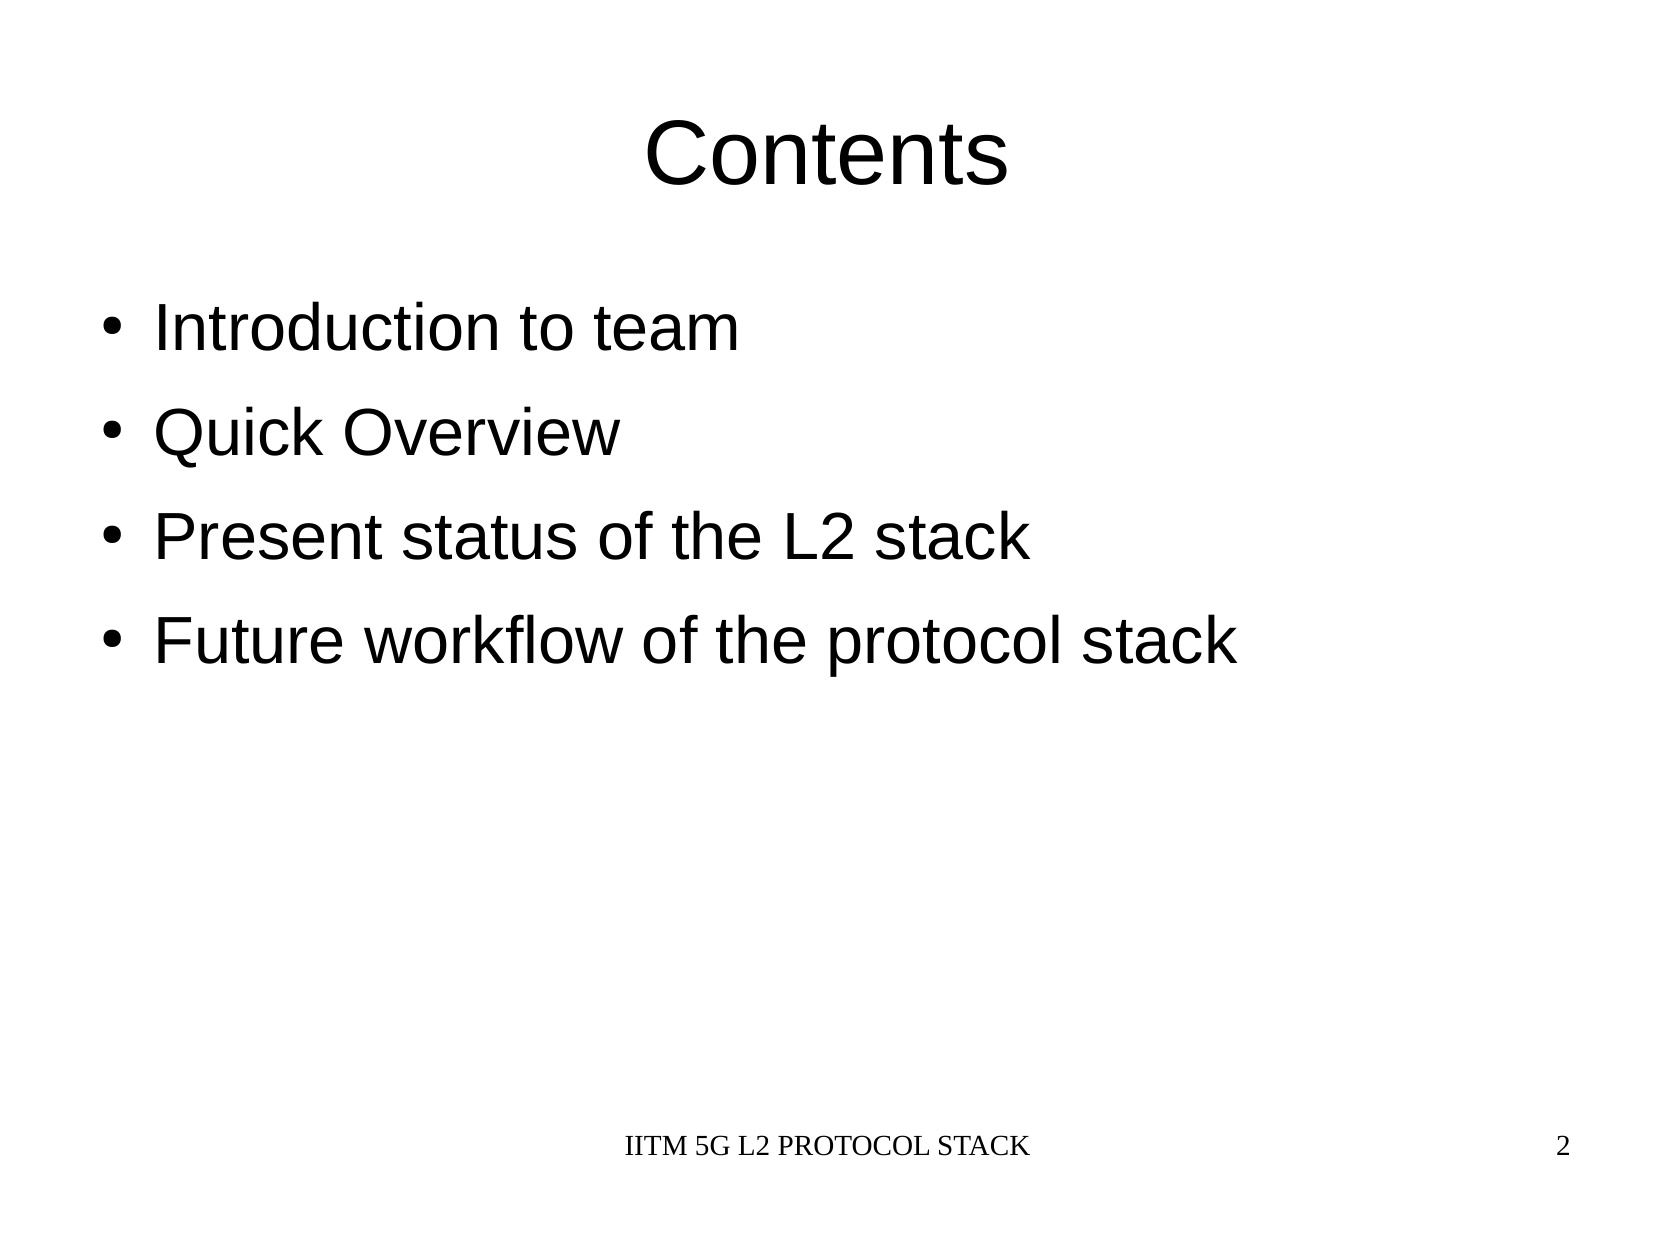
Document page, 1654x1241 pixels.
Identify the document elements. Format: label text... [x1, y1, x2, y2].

title Contents [82, 49, 1571, 257]
list Introduction to team Quick Overview Present status of the L2 stack Future workflow of the protocol stack [82, 290, 1571, 1010]
